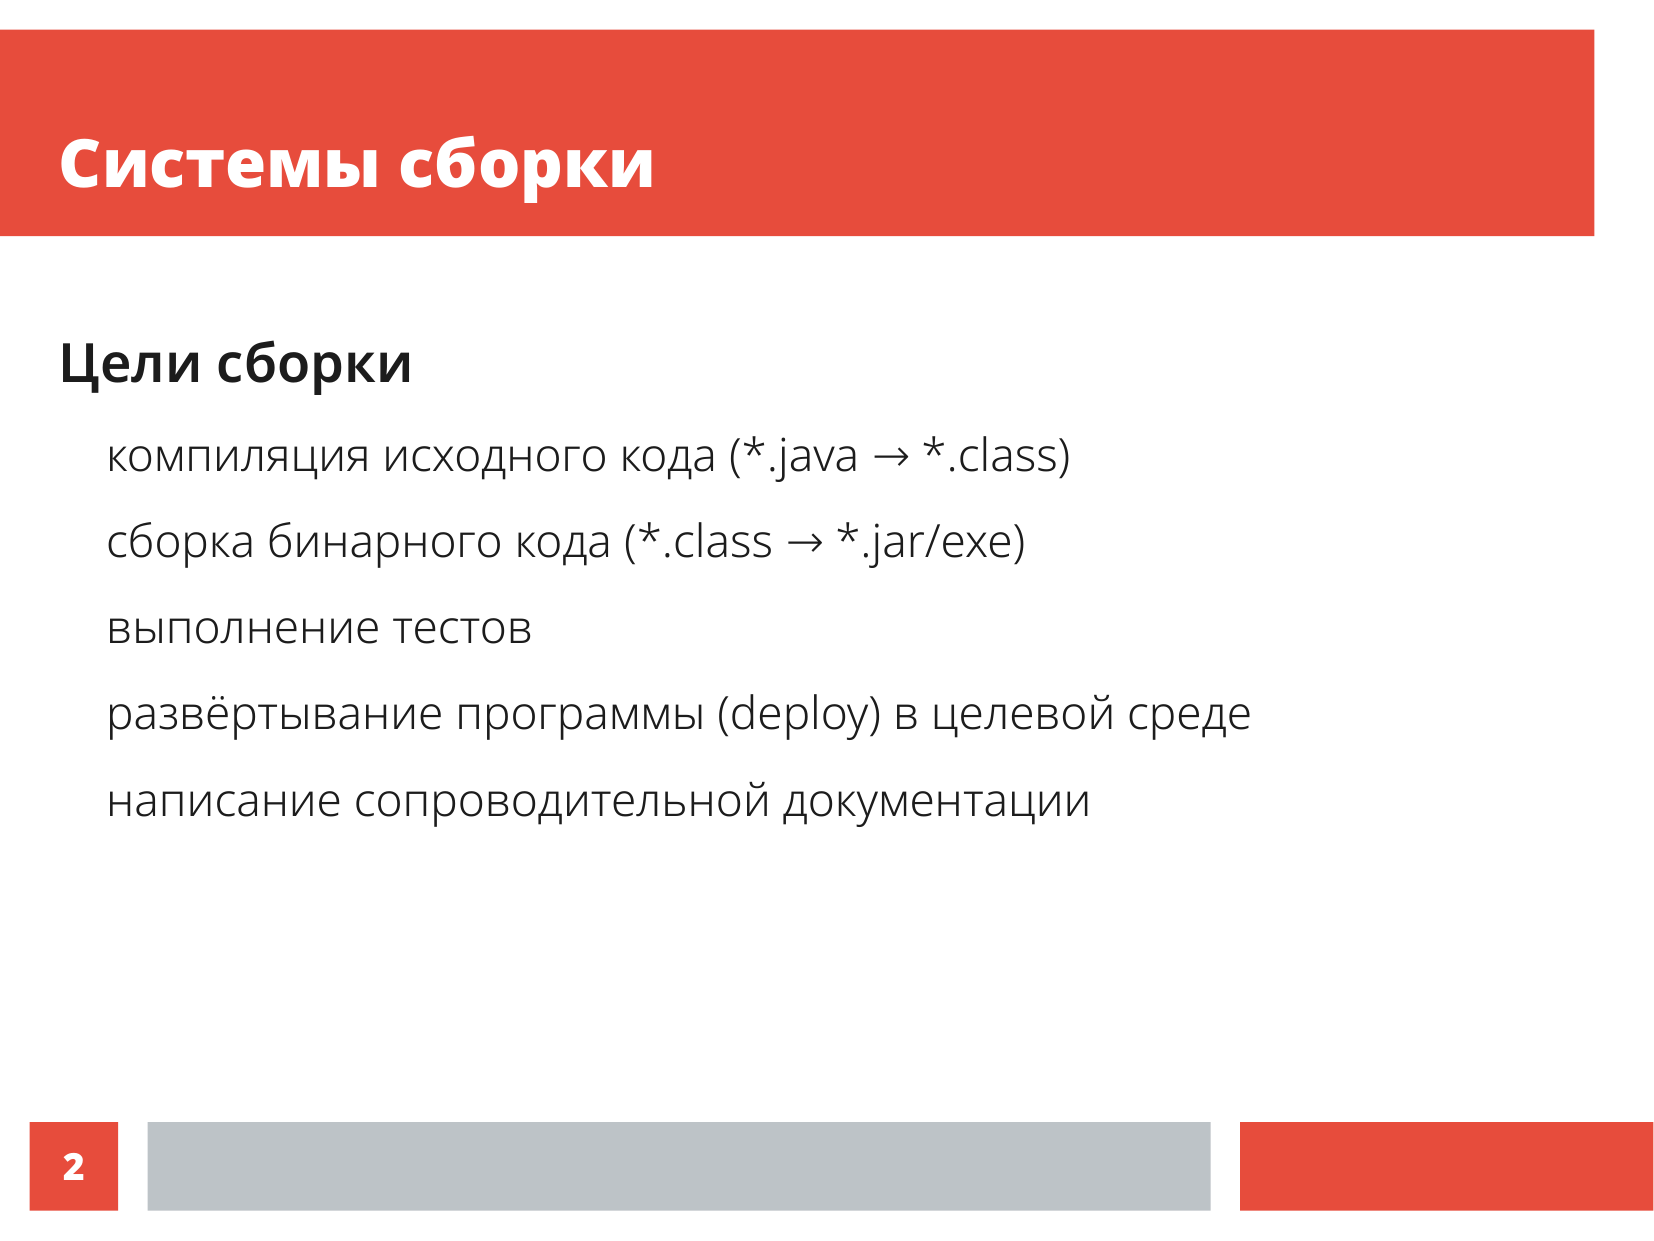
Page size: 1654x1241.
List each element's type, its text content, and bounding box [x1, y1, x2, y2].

list Цели сборки компиляция исходного кода (*.java → *.class) сборка бинарного кода (*.class → *.jar/exe) выполнение тестов развёртывание программы (deploy) в целевой среде написание сопроводительной документации [59, 324, 1565, 1093]
title Системы сборки [59, 59, 1595, 207]
